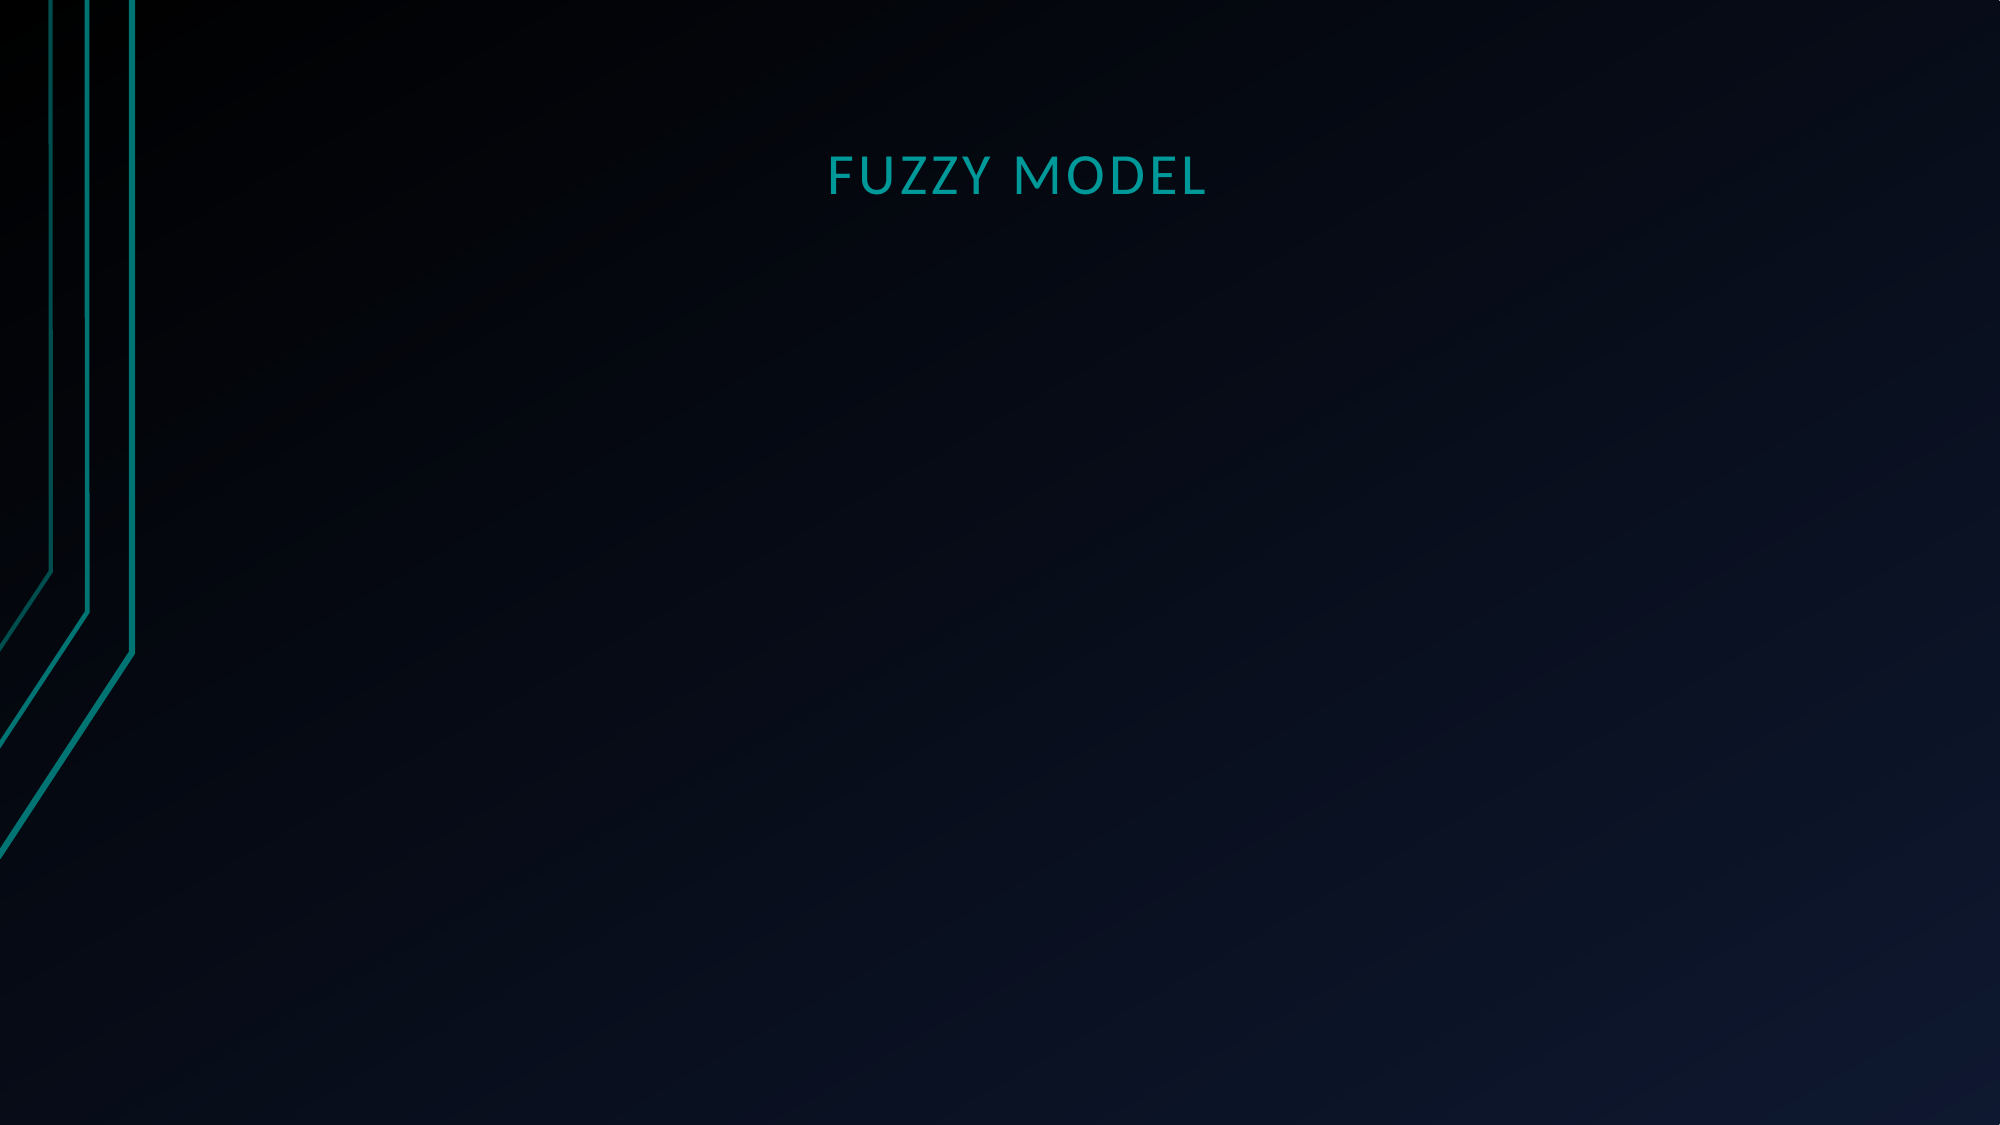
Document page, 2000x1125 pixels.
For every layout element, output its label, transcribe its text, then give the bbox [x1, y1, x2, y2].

list Fuzzy model [35, 118, 2000, 217]
